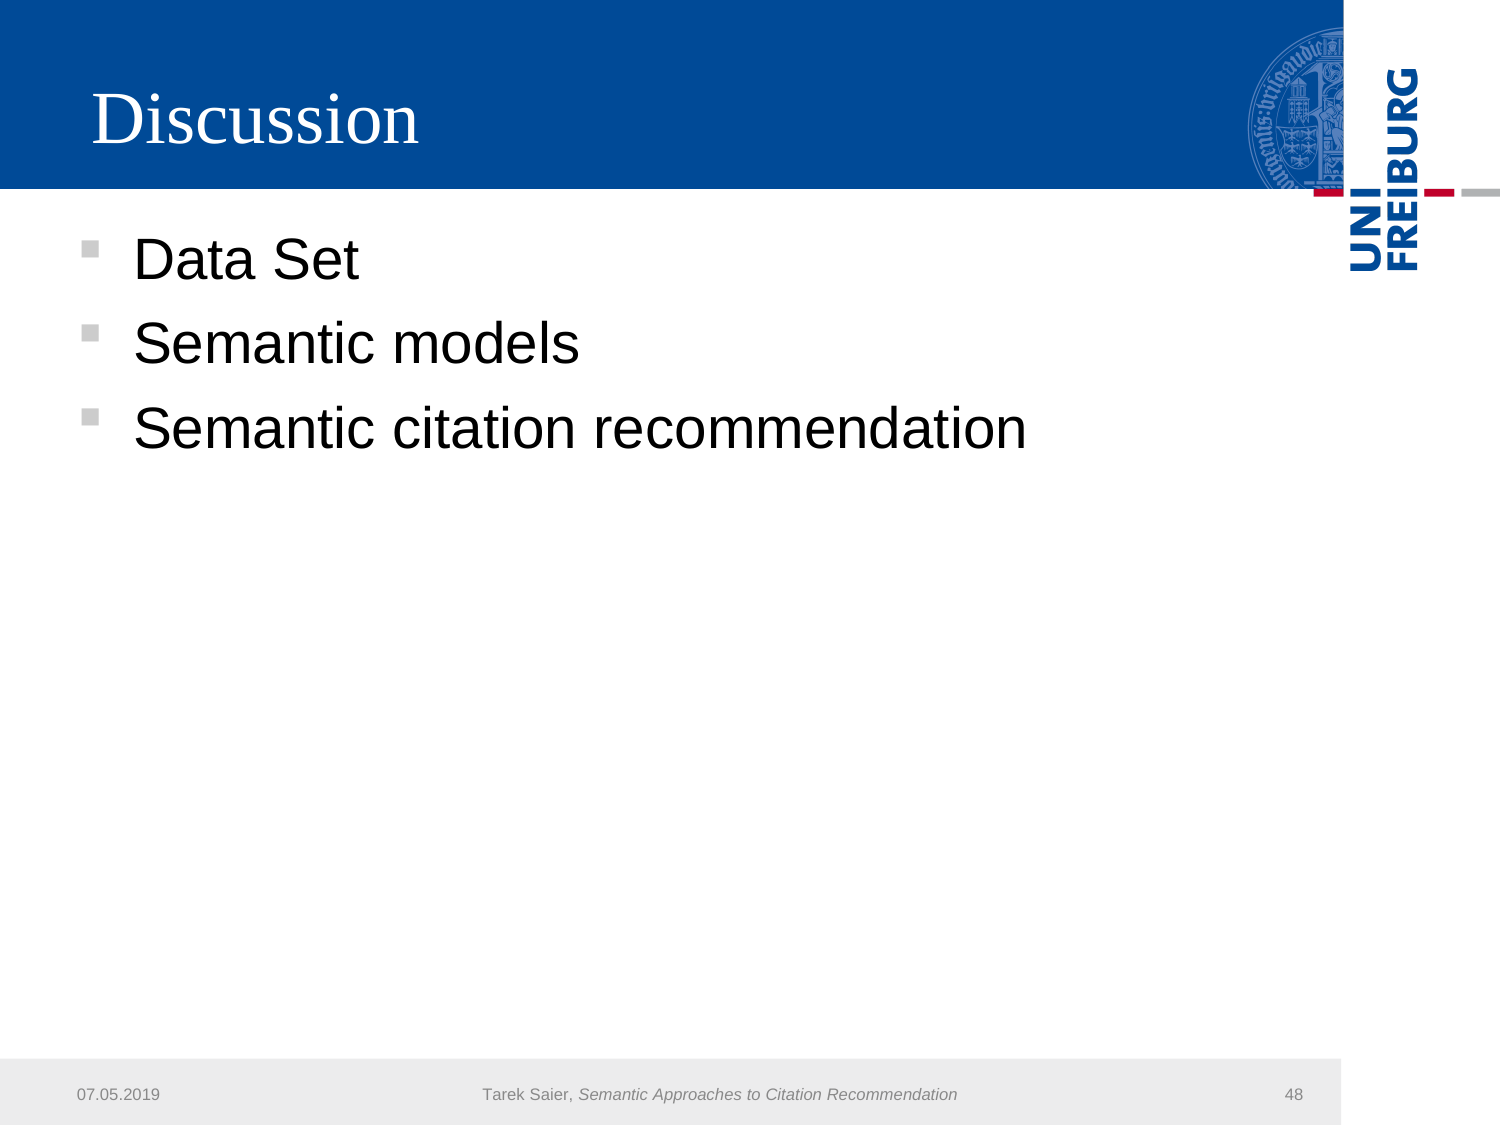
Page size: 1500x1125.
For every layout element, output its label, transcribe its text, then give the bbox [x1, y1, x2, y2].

picture [0, 0, 1500, 271]
title Discussion [76, 49, 1235, 178]
list Data Set Semantic models Semantic citation recommendation [76, 221, 1341, 1009]
